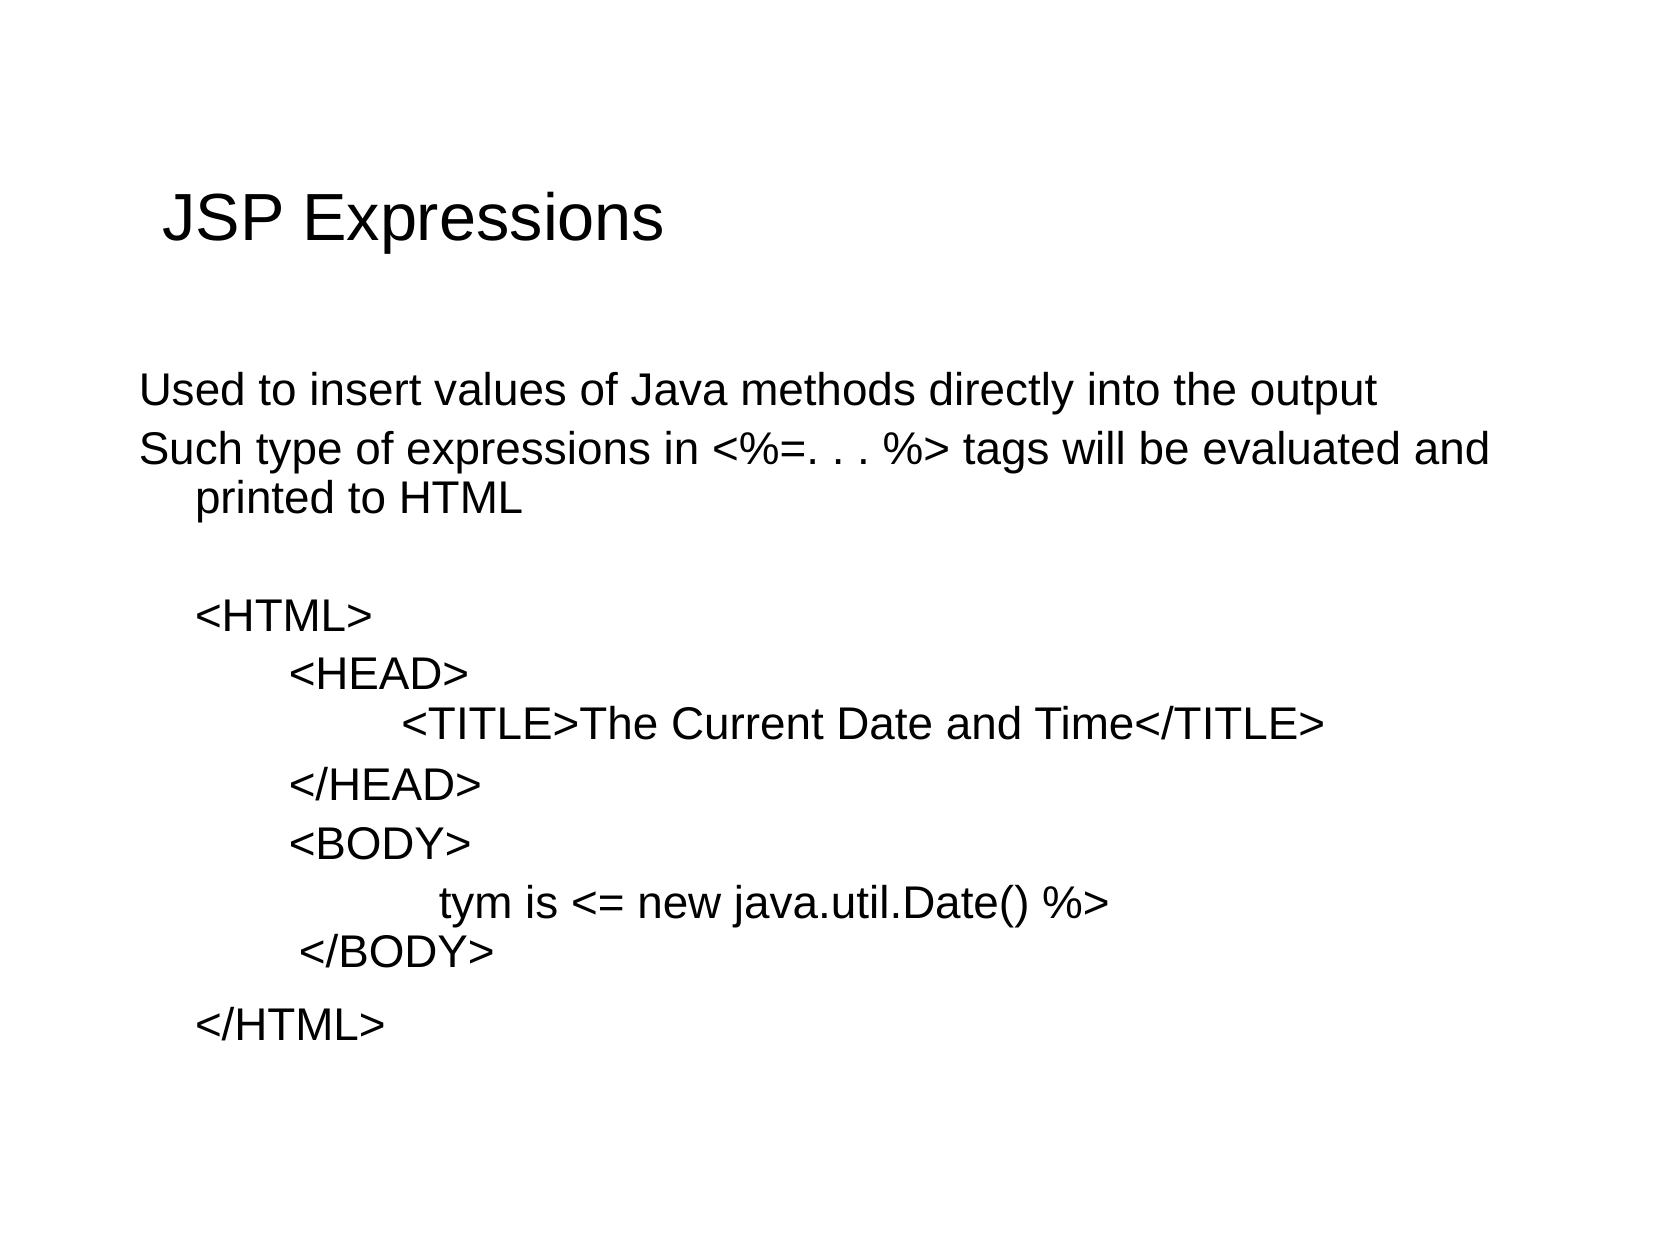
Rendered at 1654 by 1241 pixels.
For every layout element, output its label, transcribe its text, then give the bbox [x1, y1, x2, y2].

list Used to insert values of Java methods directly into the output Such type of expressions in <%=. . . %> tags will be evaluated and printed to HTML <HTML> <HEAD> <TITLE>The Current Date and Time</TITLE> </HEAD> <BODY> tym is <= new java.util.Date() %> </BODY> </HTML> [124, 358, 1530, 1213]
title JSP Expressions [124, 110, 1530, 317]
